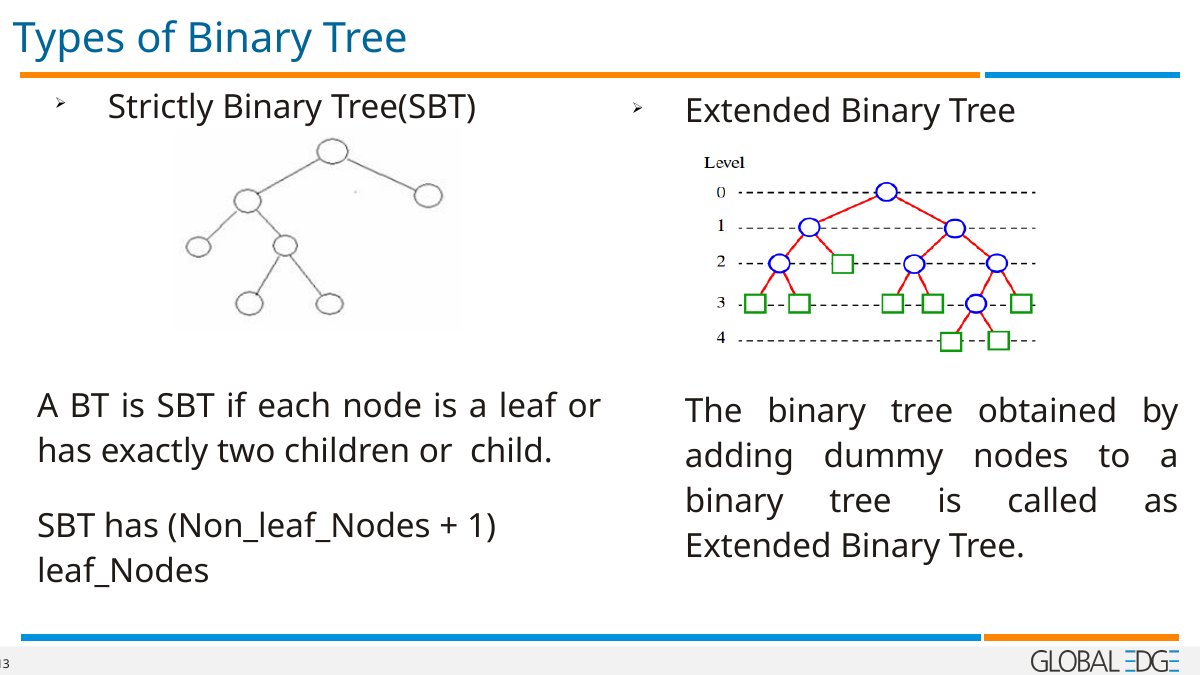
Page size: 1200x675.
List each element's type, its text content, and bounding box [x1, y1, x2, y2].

list Extended Binary Tree The binary tree obtained by adding dummy nodes to a binary tree is called as Extended Binary Tree. [614, 87, 1180, 628]
list Strictly Binary Tree(SBT) A BT is SBT if each node is a leaf or has exactly two children or child. SBT has (Non_leaf_Nodes + 1) leaf_Nodes [37, 82, 603, 615]
picture [175, 129, 461, 331]
picture [1031, 650, 1179, 672]
title Types of Binary Tree [12, 9, 1088, 63]
picture [696, 153, 1070, 359]
